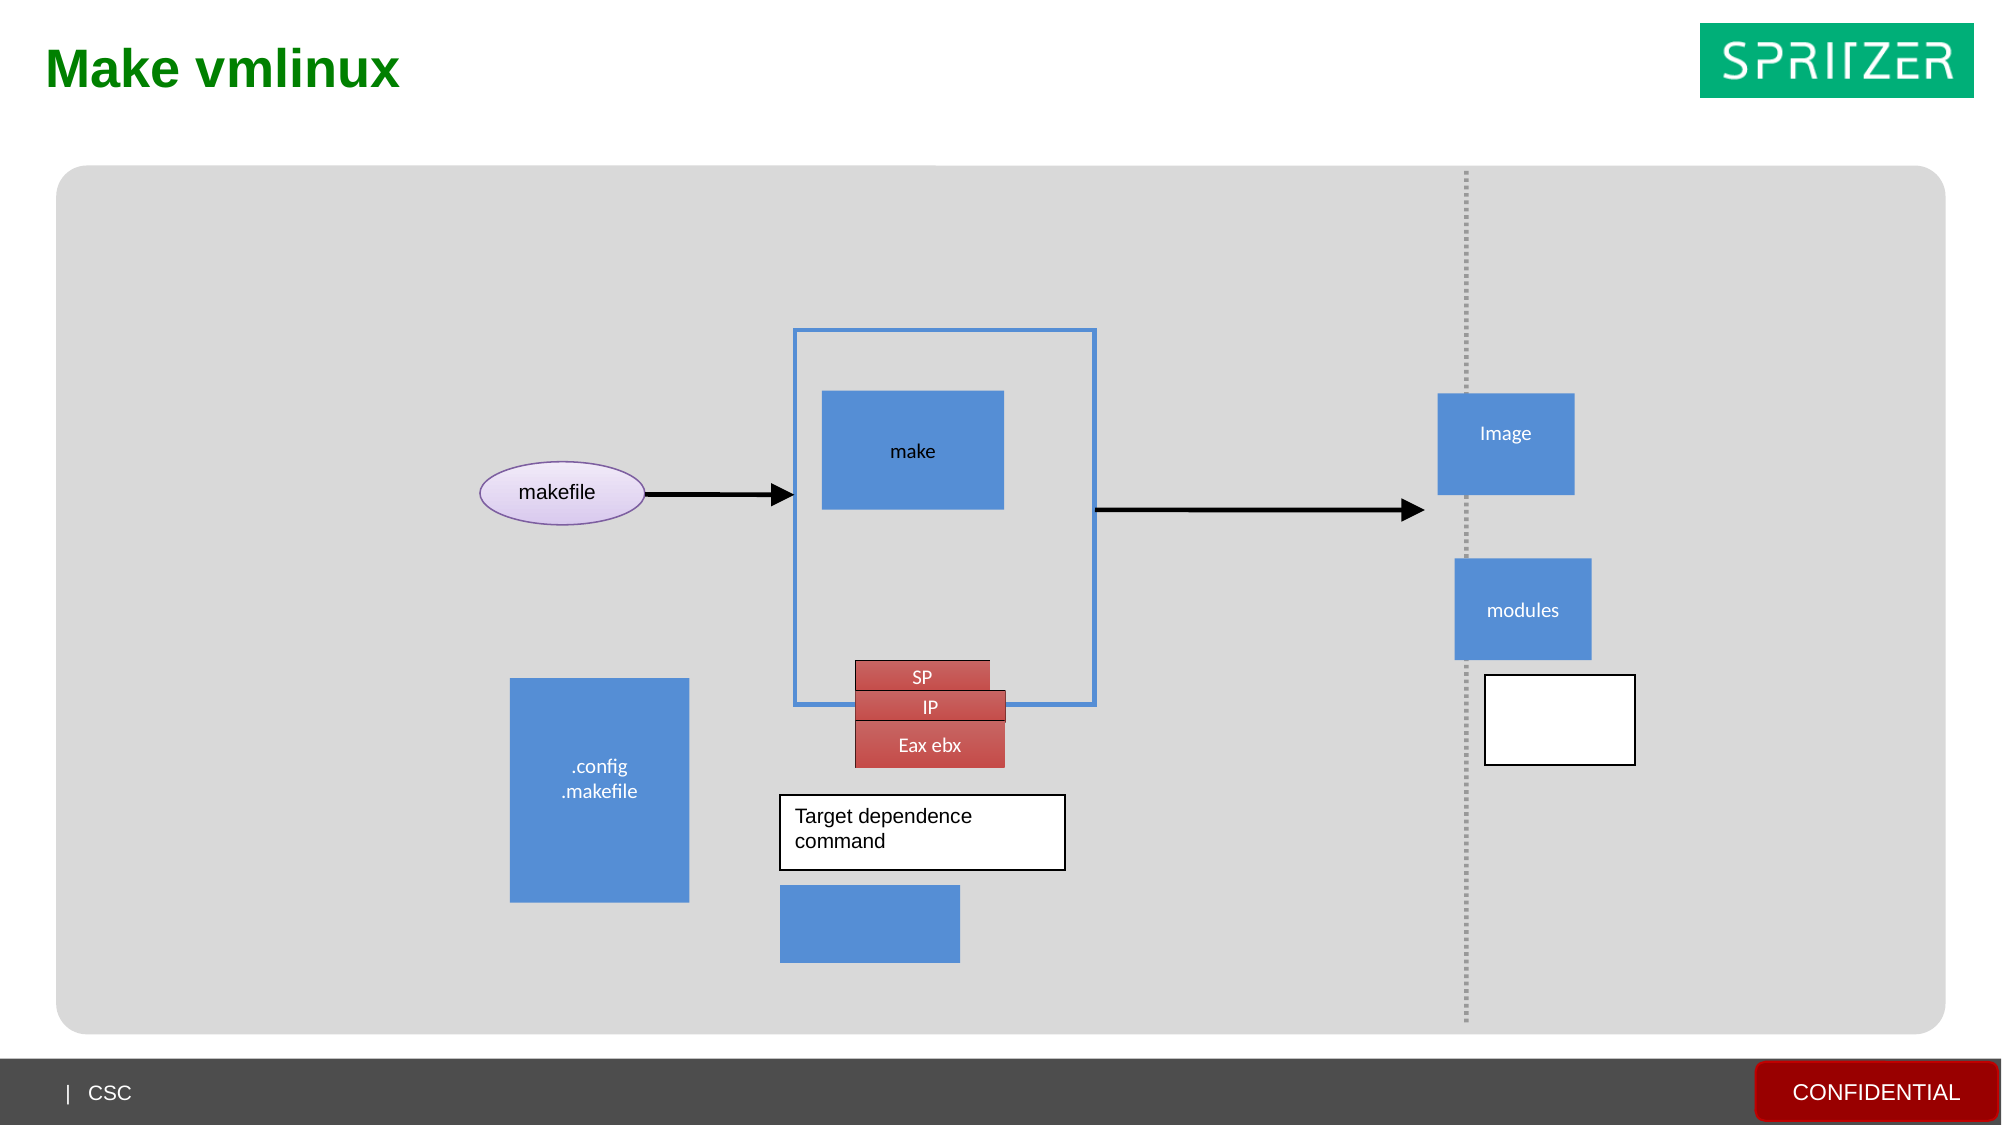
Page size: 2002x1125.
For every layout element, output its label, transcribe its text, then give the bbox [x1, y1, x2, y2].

text_box [1485, 675, 1635, 765]
picture [1700, 23, 1974, 98]
text_box IP [855, 690, 1006, 723]
text_box .config .makefile [509, 678, 690, 903]
text_box make [821, 390, 1005, 510]
text_box Image [1437, 393, 1575, 496]
text_box [780, 885, 961, 963]
text_box Make vmlinux [45, 27, 1954, 99]
text_box modules [1454, 558, 1592, 661]
text_box makefile [479, 461, 645, 525]
text_box Target dependence command [780, 795, 1066, 871]
text_box Eax ebx [855, 720, 1005, 768]
text_box SP [855, 660, 990, 690]
